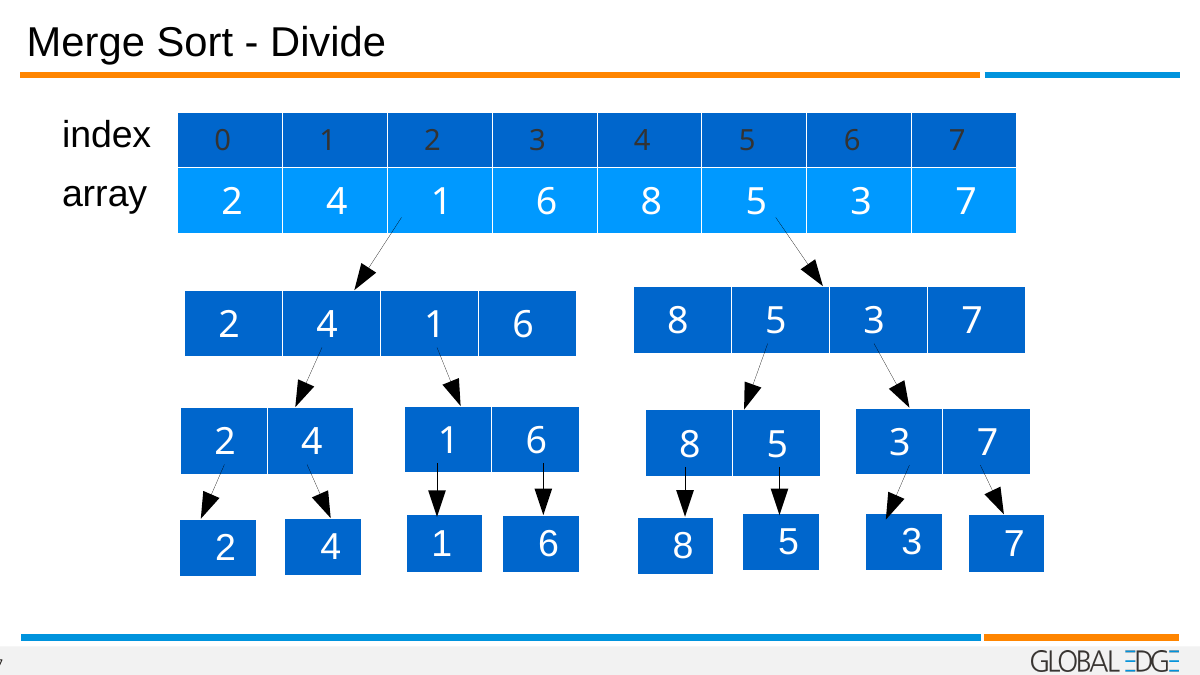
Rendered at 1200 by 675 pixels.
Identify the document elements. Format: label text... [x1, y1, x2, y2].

table_cell 5 [702, 168, 806, 233]
picture [1031, 650, 1179, 672]
text_box index [47, 106, 167, 164]
table_header 8 [646, 410, 732, 476]
table_header 4 [283, 291, 380, 356]
table_header 4 [598, 113, 701, 167]
table_header 2 [388, 113, 492, 167]
table_header 6 [503, 516, 579, 572]
table_header 1 [405, 407, 491, 472]
table_header 2 [180, 520, 256, 576]
table_header 6 [807, 113, 911, 167]
table_header 5 [743, 514, 819, 570]
table_cell 3 [807, 168, 911, 233]
table_header 8 [634, 287, 731, 353]
text_box Merge Sort - Divide [11, 11, 402, 74]
table_header 0 [178, 113, 282, 167]
table_cell 1 [388, 168, 492, 233]
table_header 3 [866, 514, 942, 570]
table_header 3 [493, 113, 597, 167]
text_box array [47, 165, 163, 223]
table_header 3 [830, 287, 927, 353]
table_header 3 [856, 409, 942, 474]
table_cell 8 [598, 168, 701, 233]
table_header 7 [928, 287, 1025, 353]
table_header 2 [181, 408, 267, 474]
table_header 8 [638, 518, 713, 574]
table_header 6 [492, 407, 579, 472]
table_header 4 [285, 519, 361, 575]
table_header 5 [733, 410, 820, 476]
table_header 1 [381, 291, 478, 356]
table_header 7 [943, 409, 1030, 474]
table_header 7 [912, 113, 1016, 167]
table_header 5 [702, 113, 806, 167]
table_header 1 [283, 113, 387, 167]
table_header 6 [479, 291, 576, 356]
table_header 1 [407, 515, 482, 572]
table_header 5 [732, 287, 829, 353]
table_cell 4 [283, 168, 387, 233]
table_header 2 [185, 291, 282, 356]
table_cell 7 [912, 168, 1016, 233]
table_cell 6 [493, 168, 597, 233]
table_cell 2 [178, 168, 282, 233]
table_header 4 [268, 408, 353, 474]
table_header 7 [969, 515, 1044, 572]
